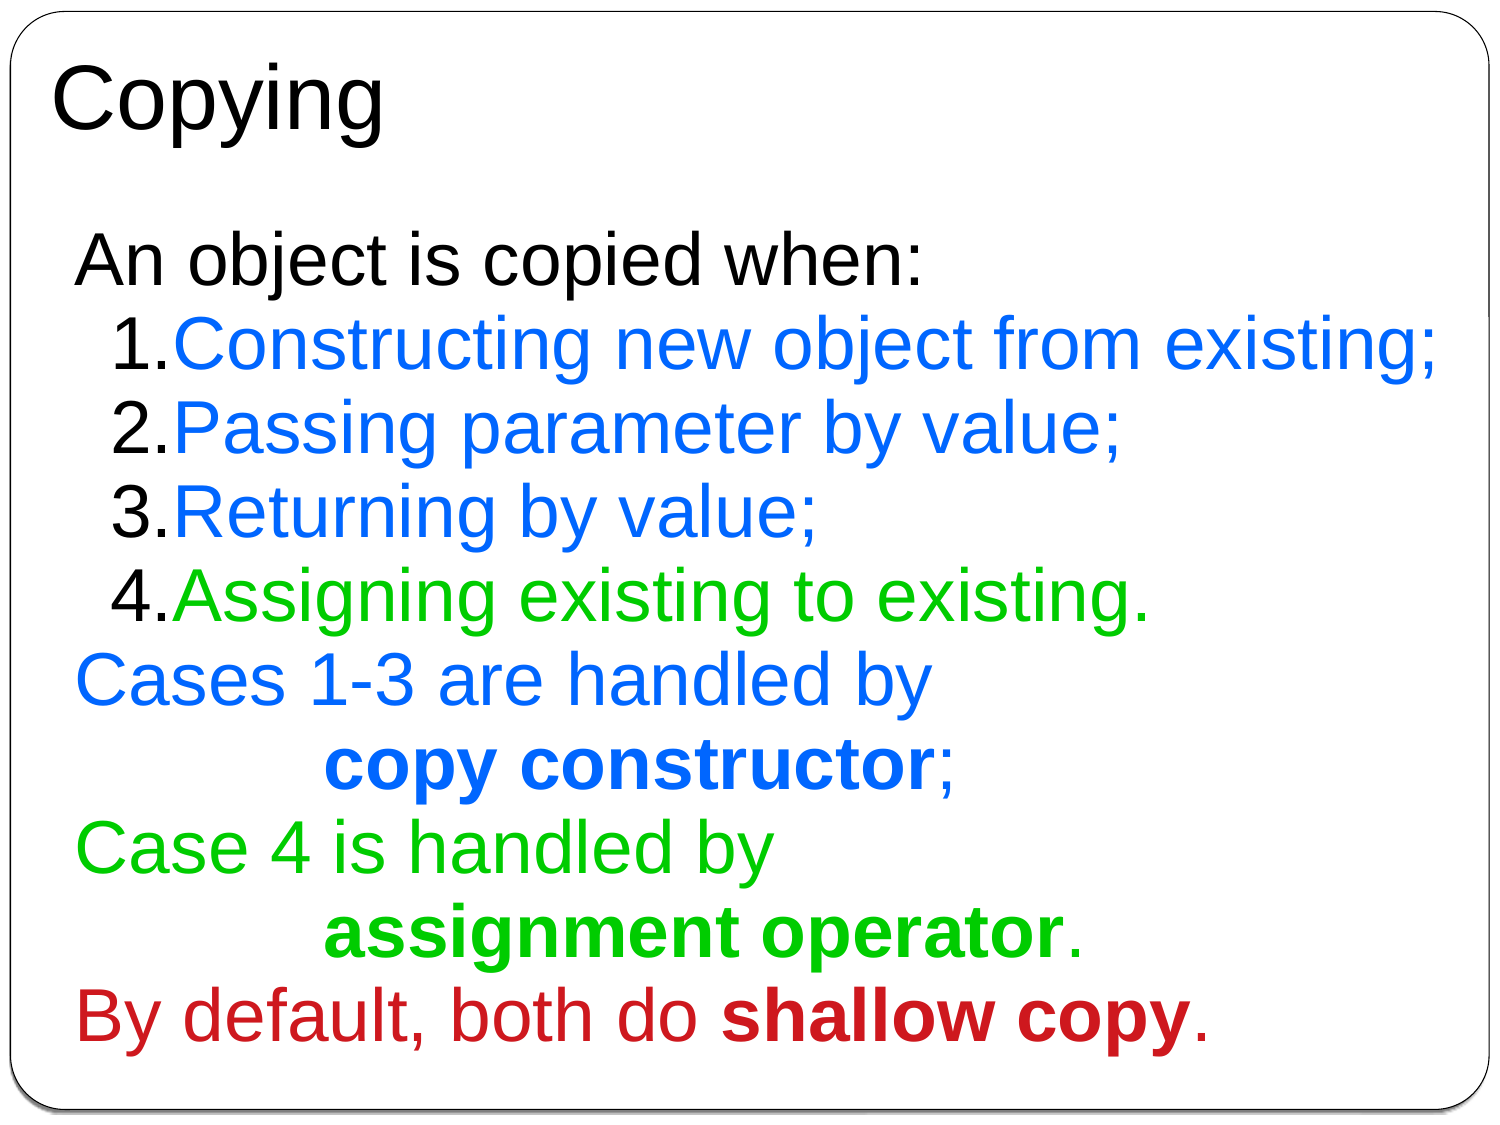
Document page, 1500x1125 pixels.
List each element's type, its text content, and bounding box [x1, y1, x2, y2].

title Copying [50, 45, 1450, 150]
text_box An object is copied when: Constructing new object from existing; Passing parameter by value; Returning by value; Assigning existing to existing. Cases 1-3 are handled by copy constructor; Case 4 is handled by assignment operator. By default, both do shallow copy. [60, 210, 1456, 1125]
